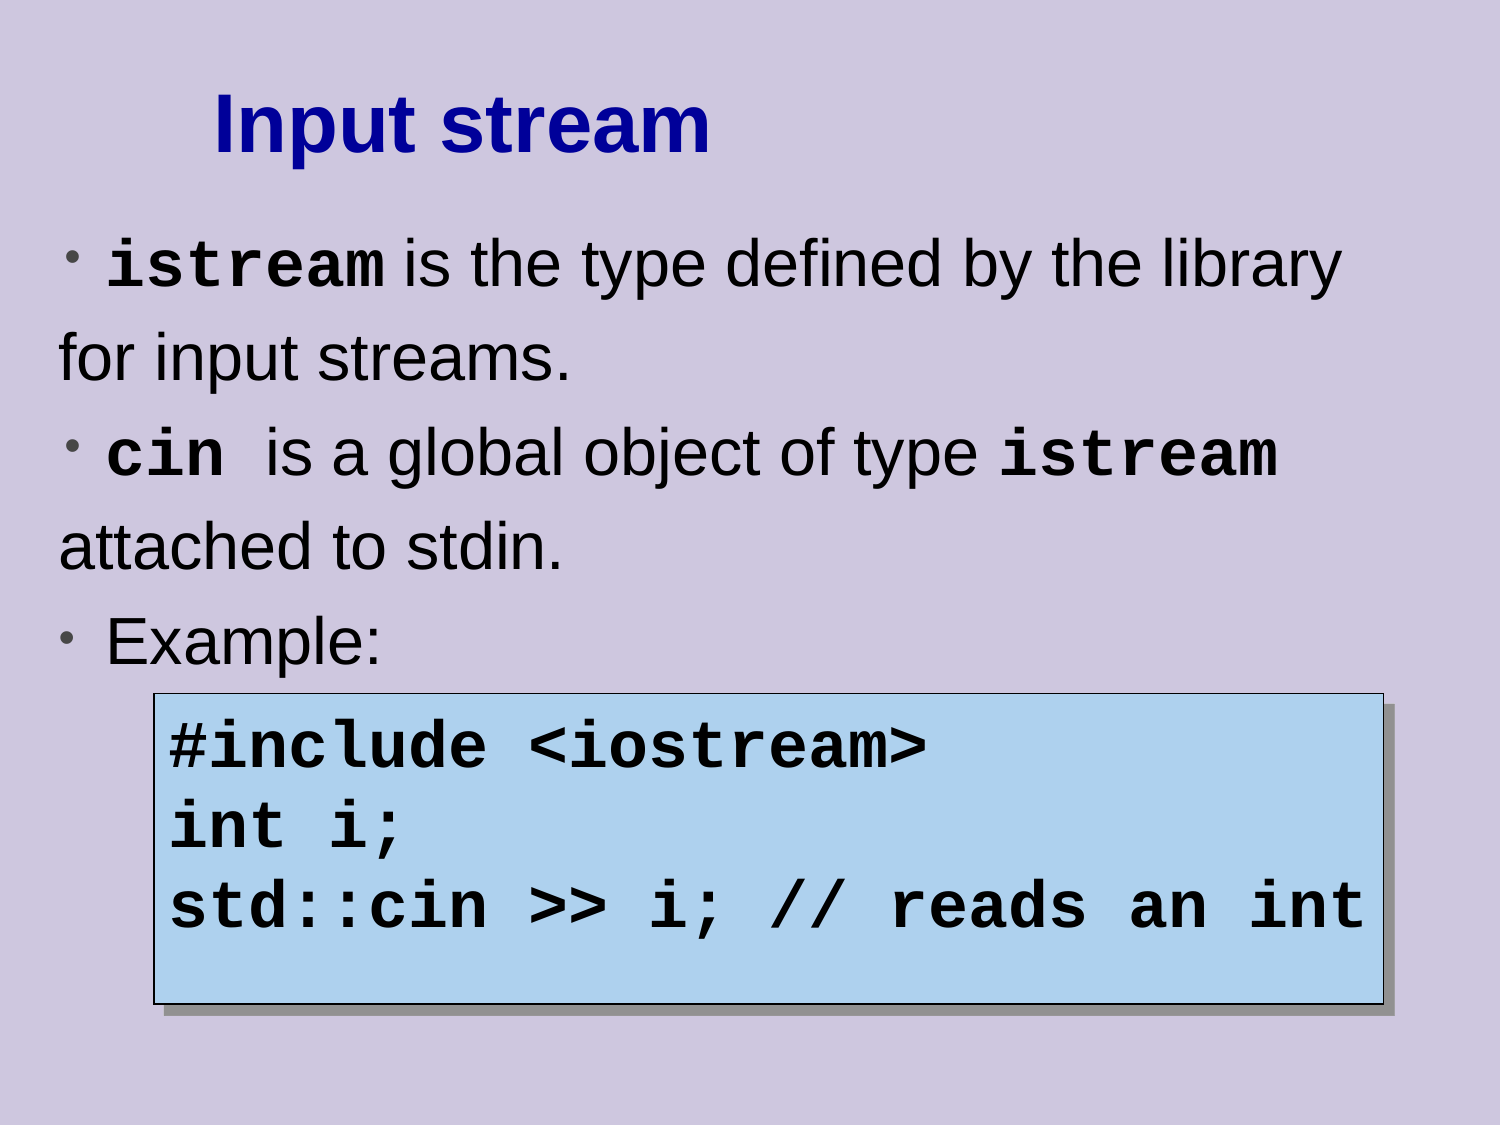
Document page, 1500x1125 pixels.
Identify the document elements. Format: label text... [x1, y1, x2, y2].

list istream is the type defined by the library for input streams. cin is a global object of type istream attached to stdin. Example: [43, 212, 1391, 865]
text_box #include <iostream> int i; std::cin >> i; // reads an int [153, 693, 1384, 1004]
title Input stream [198, 17, 1468, 220]
